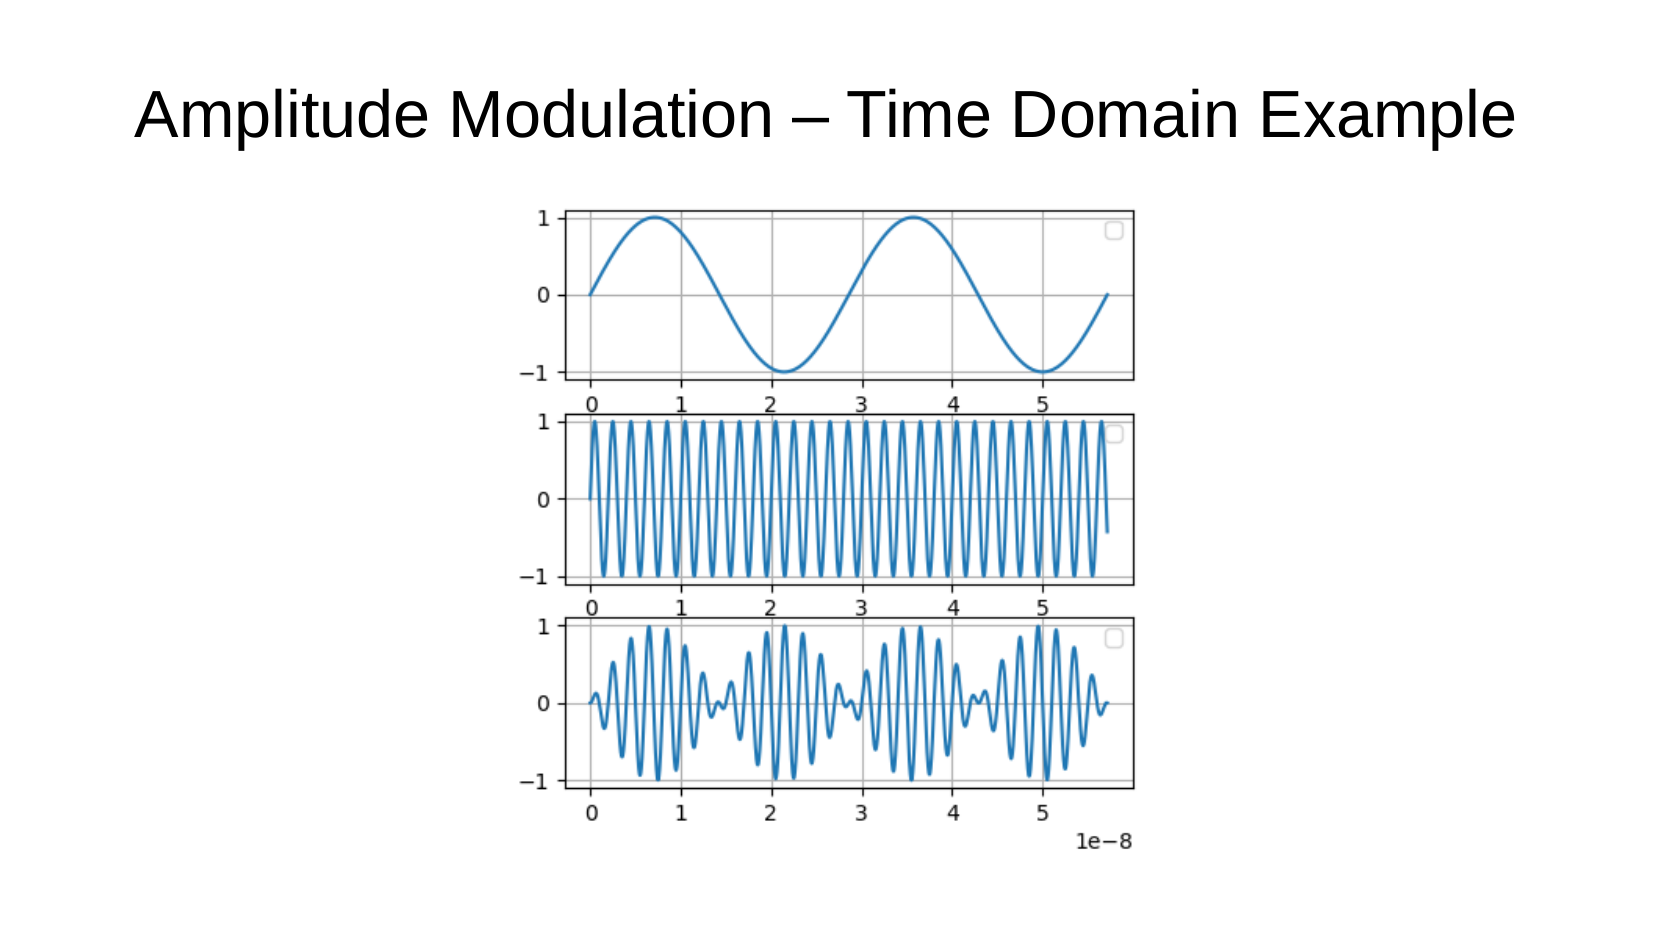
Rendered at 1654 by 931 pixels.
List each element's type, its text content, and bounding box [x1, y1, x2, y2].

picture [512, 187, 1163, 860]
title Amplitude Modulation – Time Domain Example [82, 37, 1571, 193]
